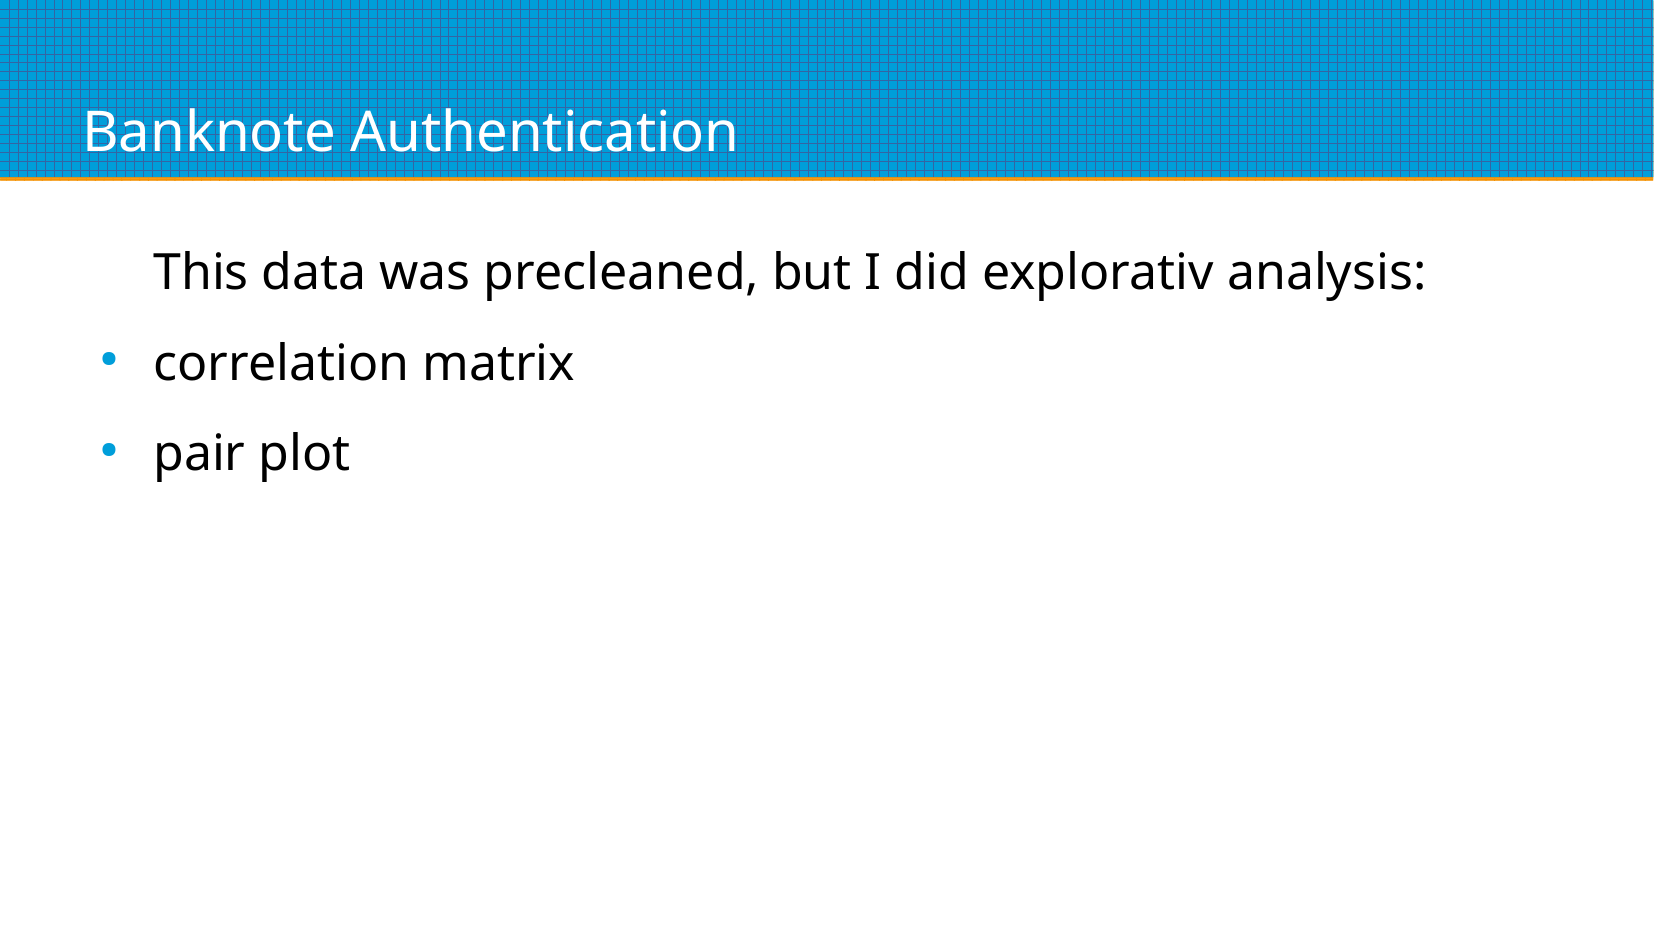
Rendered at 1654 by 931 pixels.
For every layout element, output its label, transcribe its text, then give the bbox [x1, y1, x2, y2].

list This data was precleaned, but I did explorativ analysis: correlation matrix pair plot [82, 236, 1563, 811]
title Banknote Authentication [82, 14, 1571, 171]
